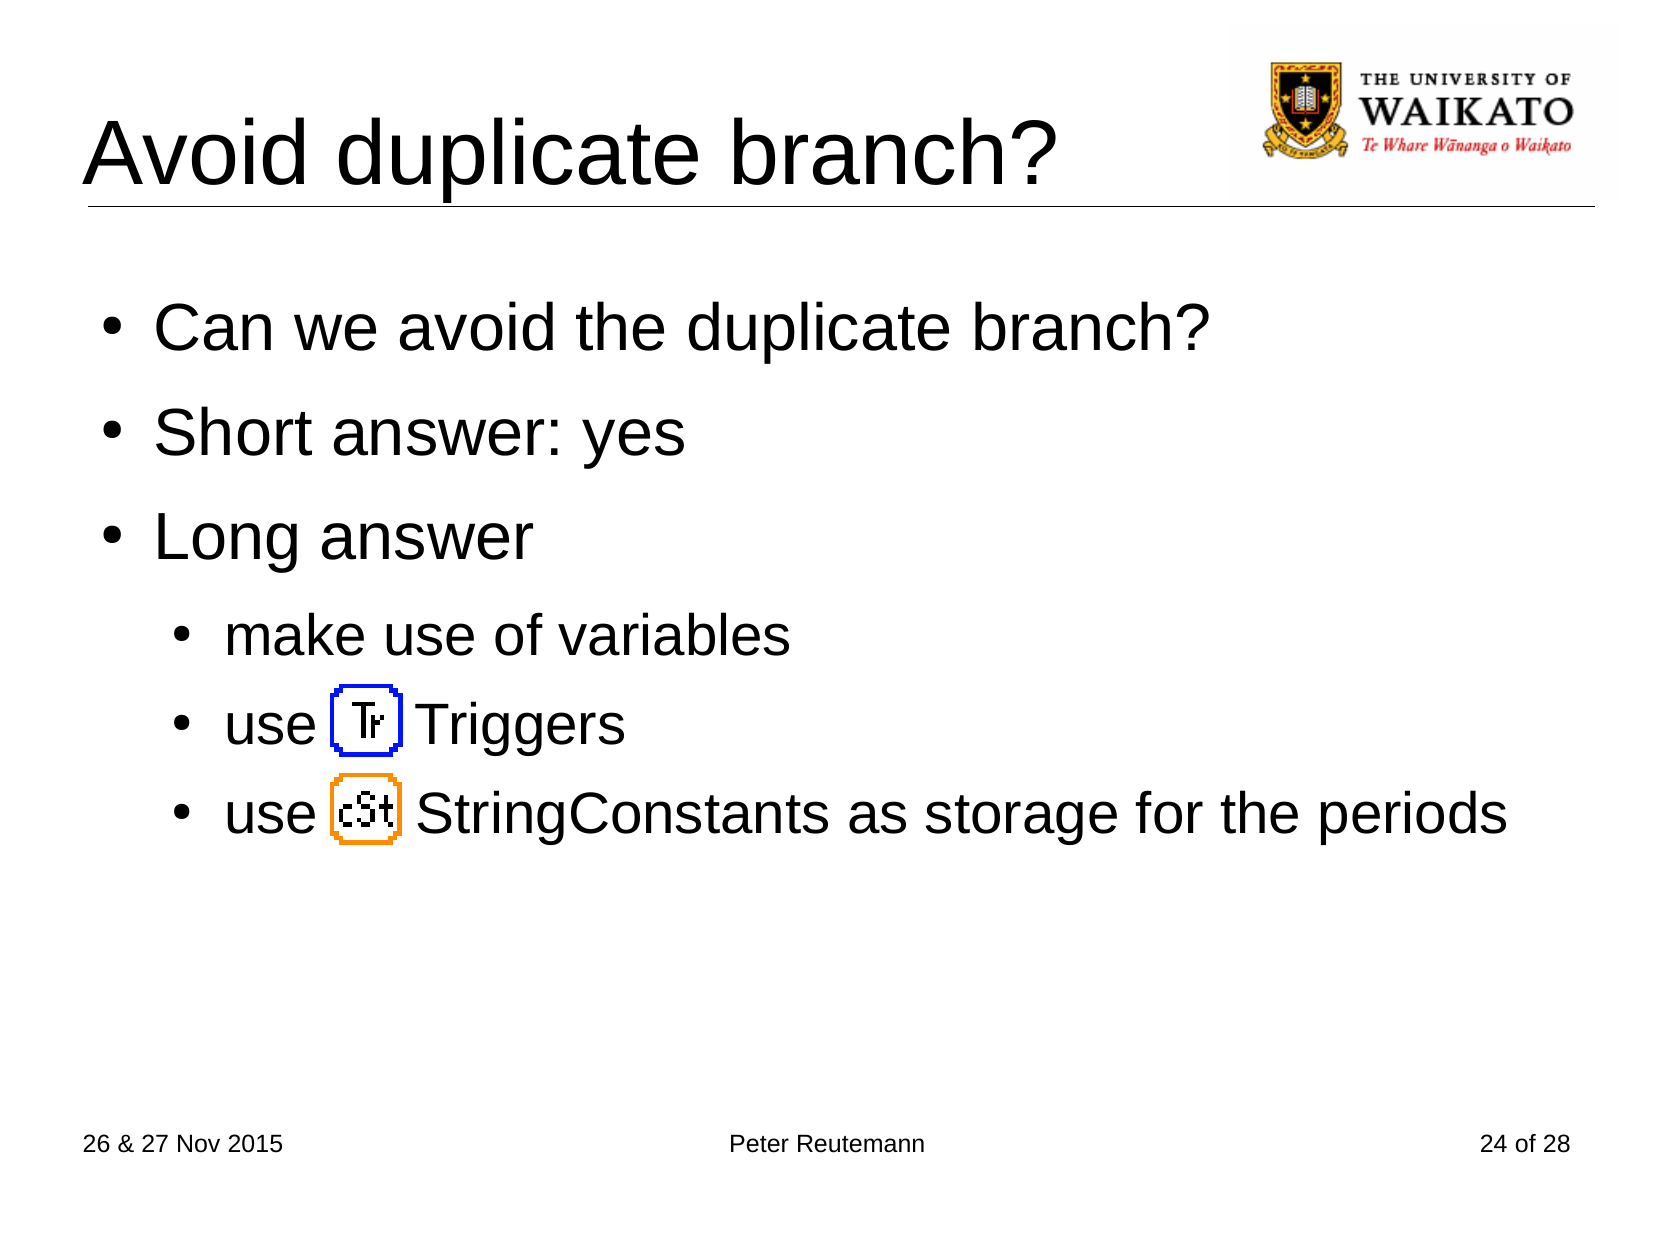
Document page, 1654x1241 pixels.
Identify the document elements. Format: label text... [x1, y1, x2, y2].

list Can we avoid the duplicate branch? Short answer: yes Long answer make use of variables use Triggers use StringConstants as storage for the periods [82, 290, 1571, 1010]
title Avoid duplicate branch? [82, 49, 1571, 257]
picture [1228, 24, 1619, 201]
picture [330, 773, 402, 845]
picture [330, 684, 403, 757]
